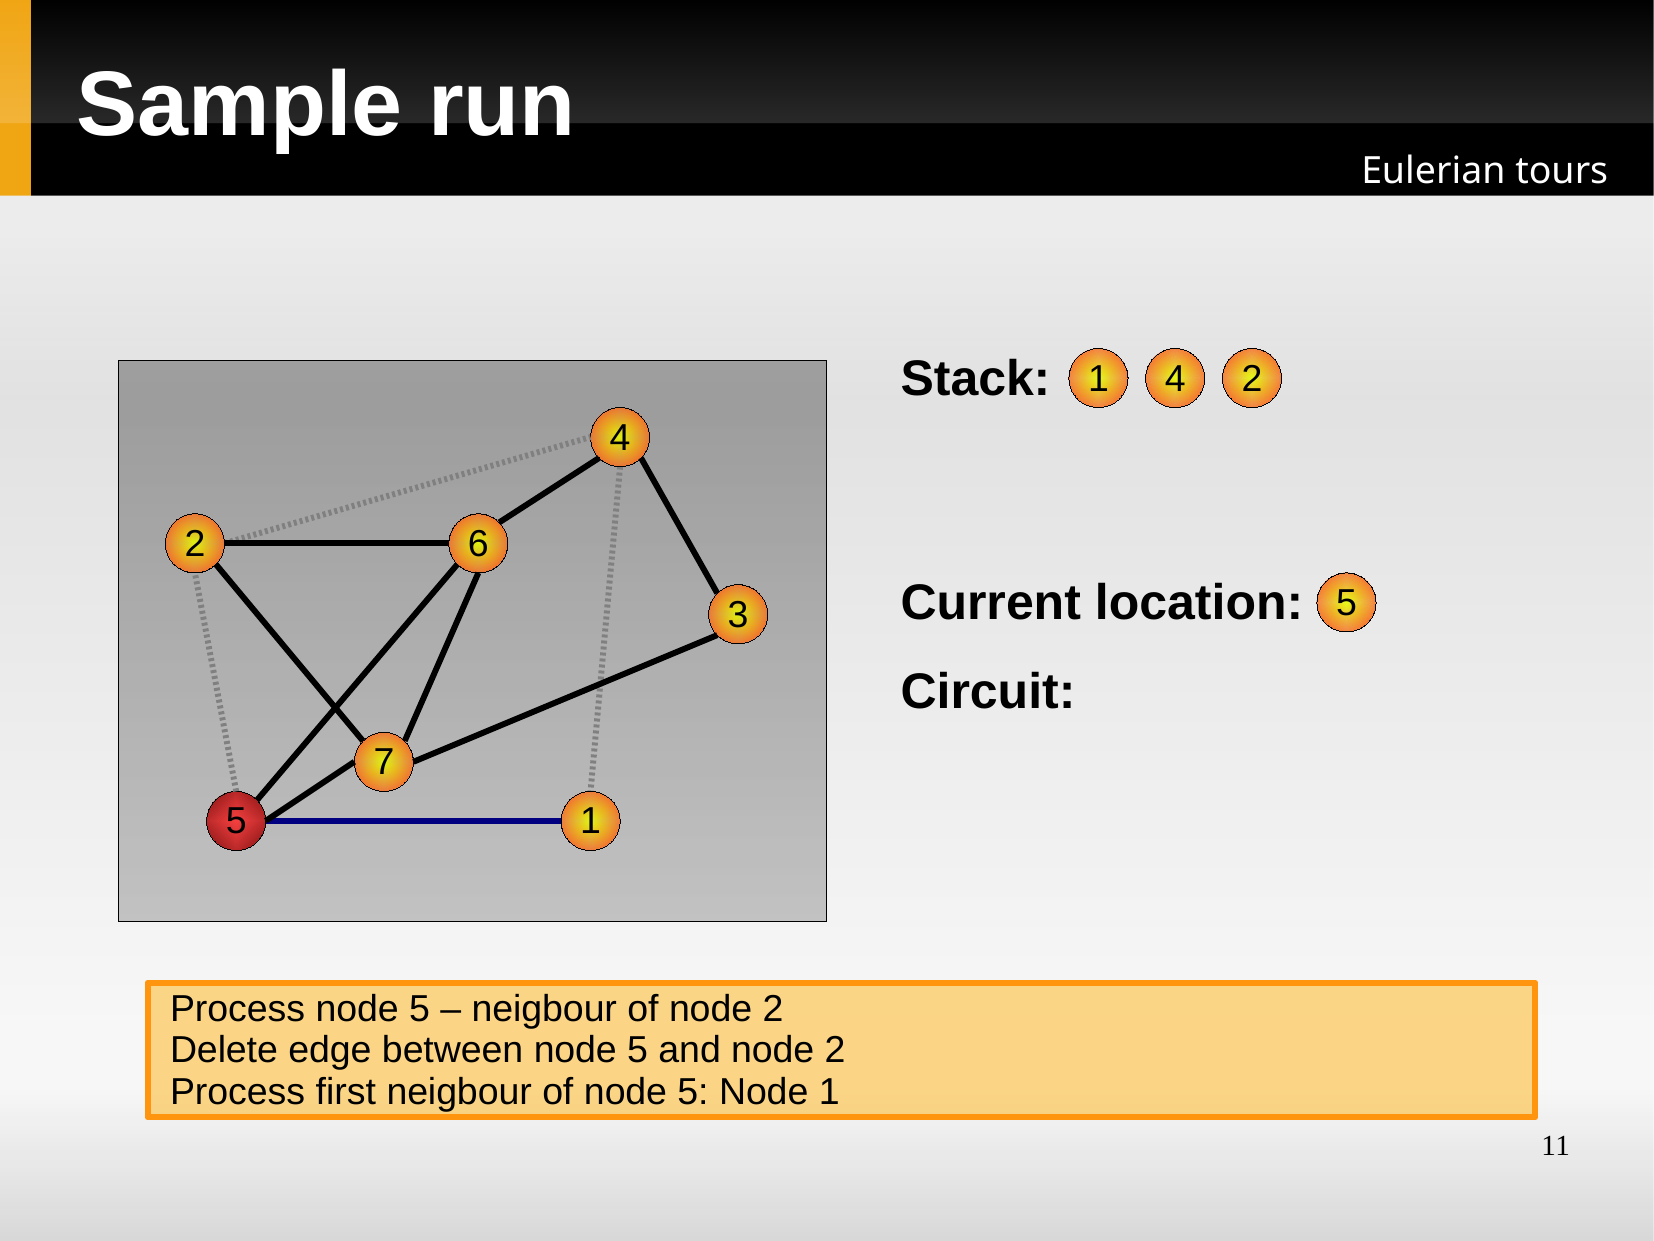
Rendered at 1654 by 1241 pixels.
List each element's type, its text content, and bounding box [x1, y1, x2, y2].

text_box 1 [1068, 348, 1129, 408]
text_box 6 [448, 513, 508, 573]
text_box 2 [165, 513, 225, 573]
text_box 4 [1145, 348, 1205, 408]
text_box Stack: [885, 342, 1123, 414]
text_box 5 [1316, 572, 1377, 632]
text_box 5 [206, 791, 266, 851]
text_box 2 [1222, 348, 1282, 408]
picture [0, 0, 1654, 1241]
text_box 7 [354, 732, 414, 792]
text_box Process node 5 – neigbour of node 2 Delete edge between node 5 and node 2 Process first neigbour of node 5: Node 1 [147, 982, 1536, 1118]
text_box 1 [561, 791, 621, 851]
text_box Current location: [885, 567, 1359, 638]
text_box 4 [590, 407, 650, 467]
text_box 3 [708, 584, 768, 644]
text_box [118, 360, 827, 922]
text_box Circuit: [885, 655, 1093, 727]
title Sample run [76, 0, 1565, 208]
